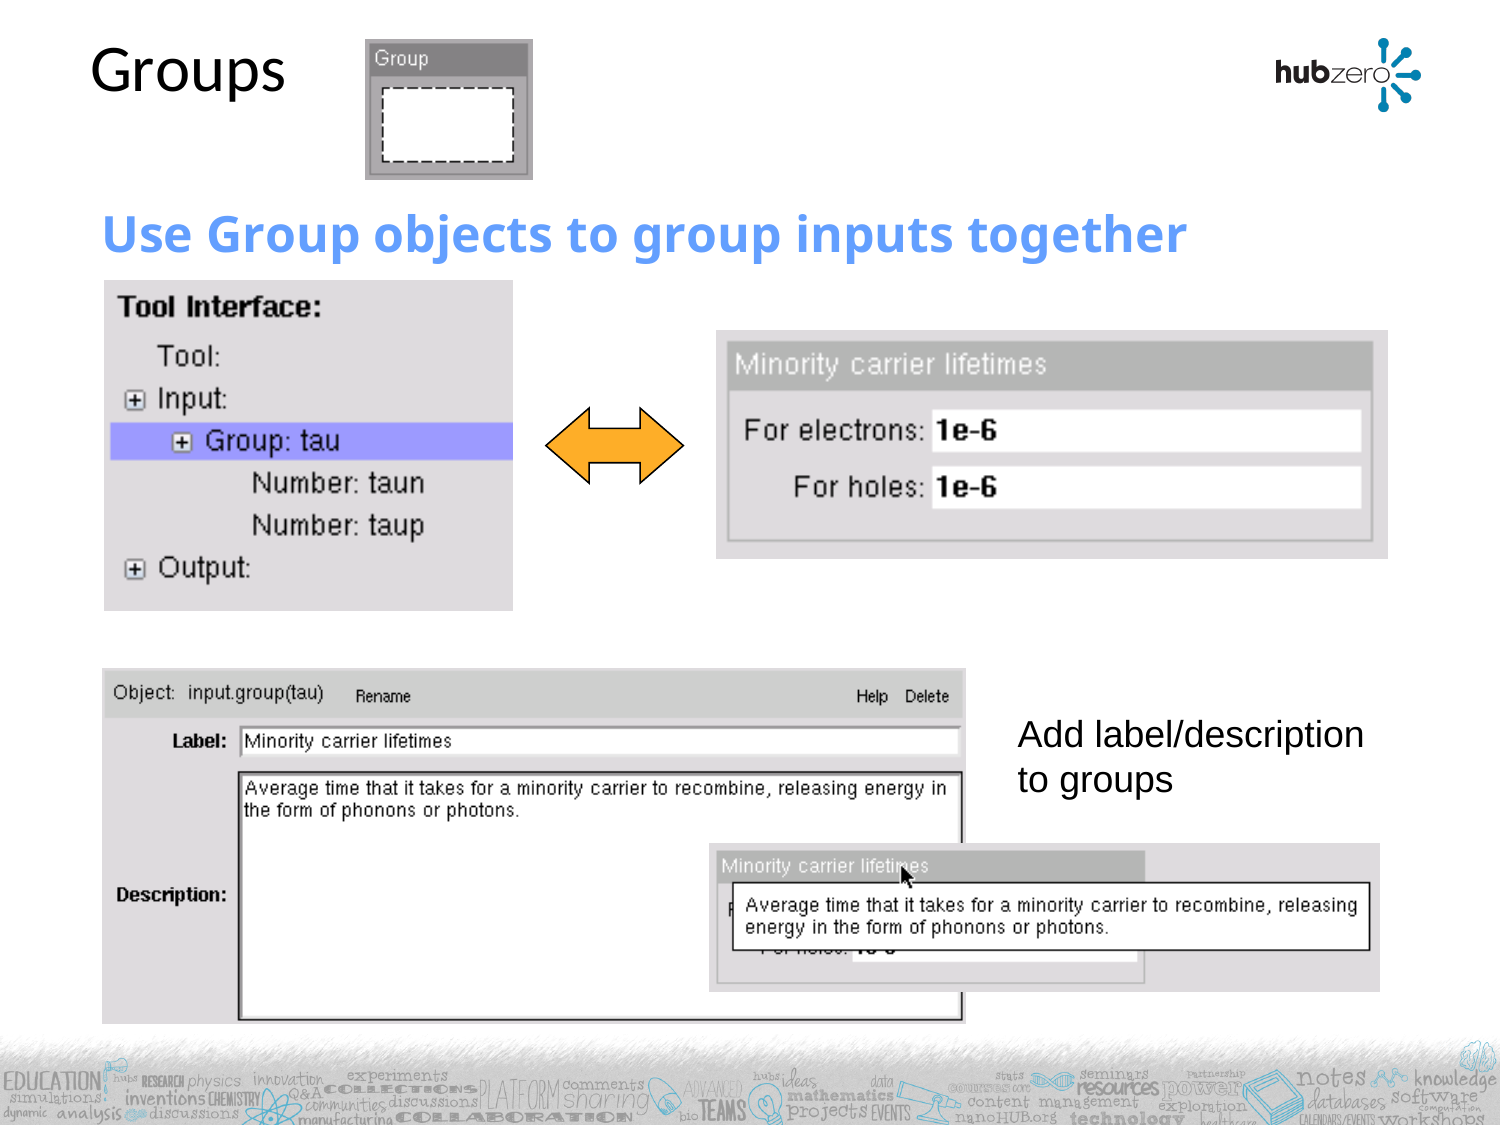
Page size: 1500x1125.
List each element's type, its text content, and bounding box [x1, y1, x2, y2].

text_box Use Group objects to group inputs together [86, 195, 1204, 271]
text_box [545, 408, 684, 484]
text_box Add label/description to groups [1002, 702, 1380, 809]
picture [1272, 35, 1424, 115]
picture [0, 1034, 1500, 1125]
text_box Groups [75, 12, 1249, 118]
picture [104, 280, 513, 611]
picture [365, 39, 533, 180]
picture [102, 668, 1380, 1024]
picture [716, 330, 1388, 559]
